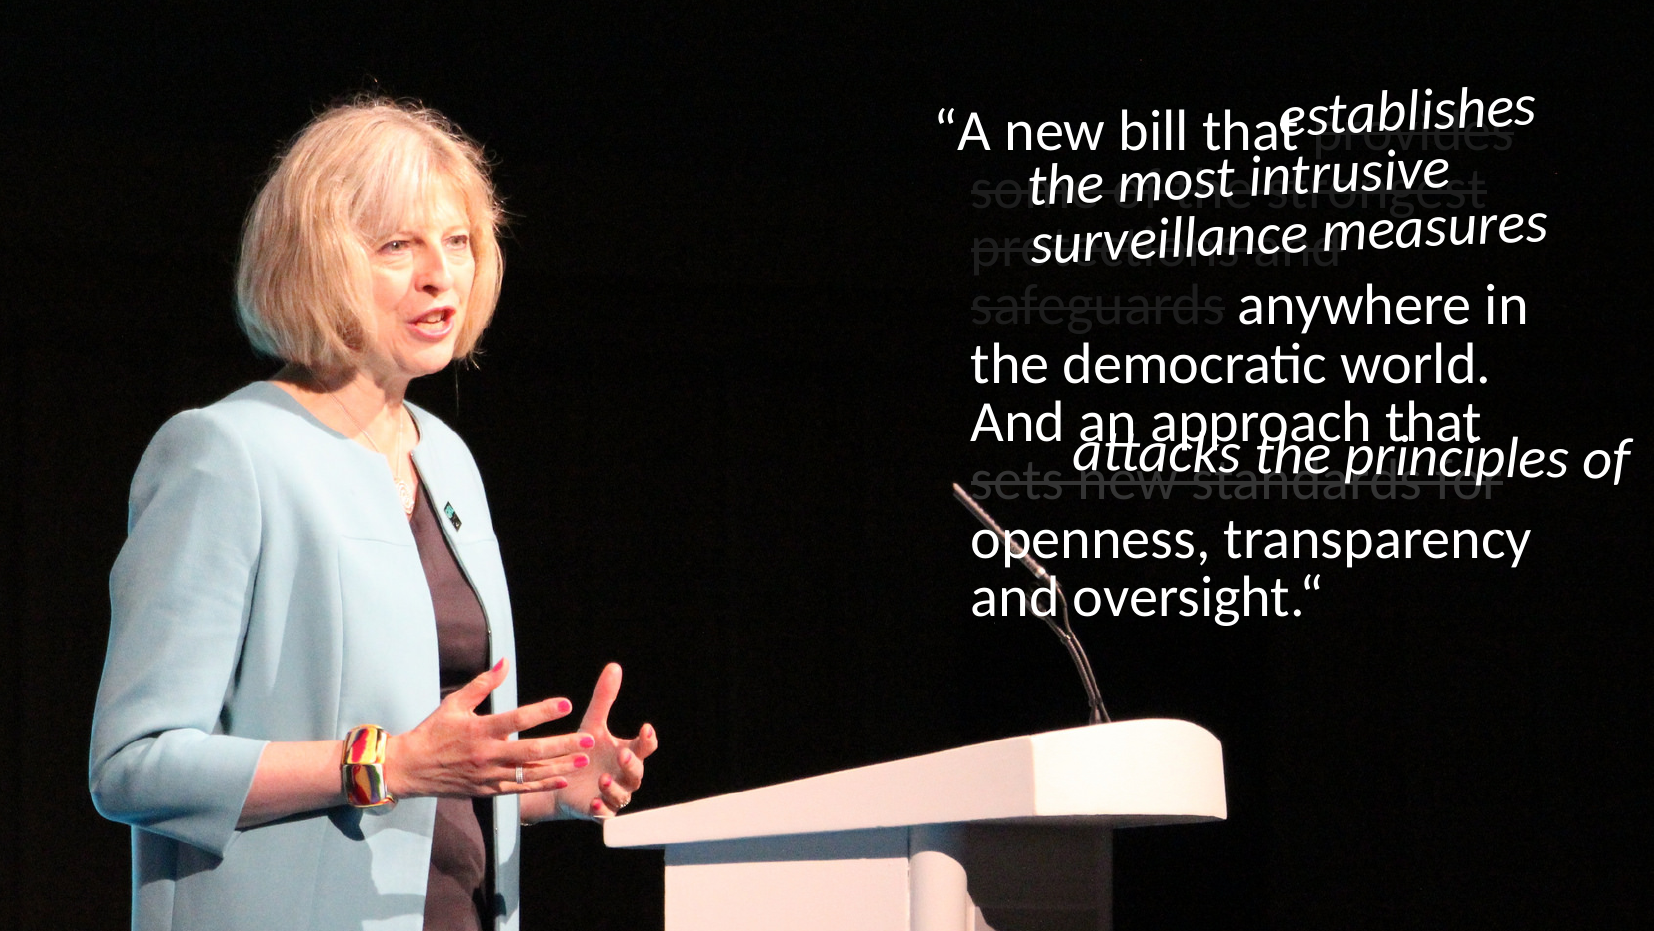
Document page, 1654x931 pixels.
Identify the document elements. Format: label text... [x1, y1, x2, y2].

list “A new bill that provides some of the strongest protections and safeguards anywhere in the democratic world. And an approach that sets new standards for openness, transparency and oversight.“ [933, 106, 1571, 646]
list attacks the principles of [1068, 426, 1654, 685]
picture [0, 0, 1654, 931]
list establishes the most intrusive surveillance measures [986, 76, 1635, 354]
